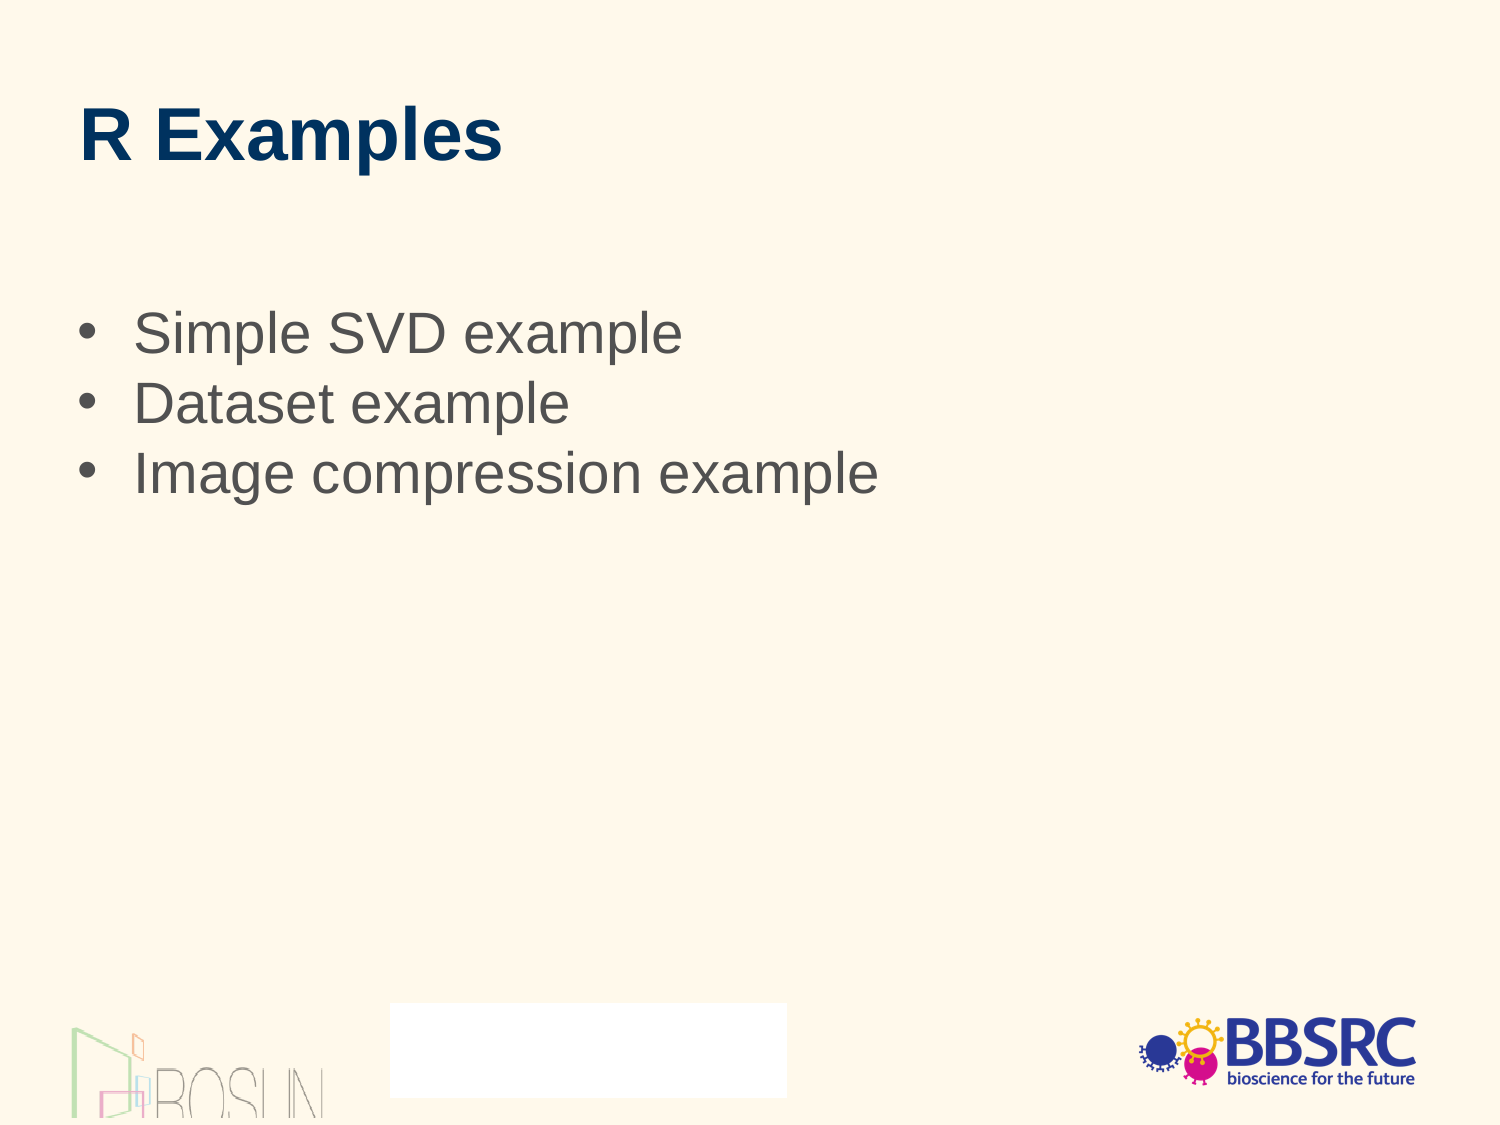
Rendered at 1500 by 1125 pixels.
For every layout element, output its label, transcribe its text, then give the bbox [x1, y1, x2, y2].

text_box R Examples [64, 78, 1425, 185]
picture [64, 975, 336, 1118]
picture [1137, 1014, 1416, 1092]
text_box Simple SVD example Dataset example Image compression example [62, 287, 1425, 975]
